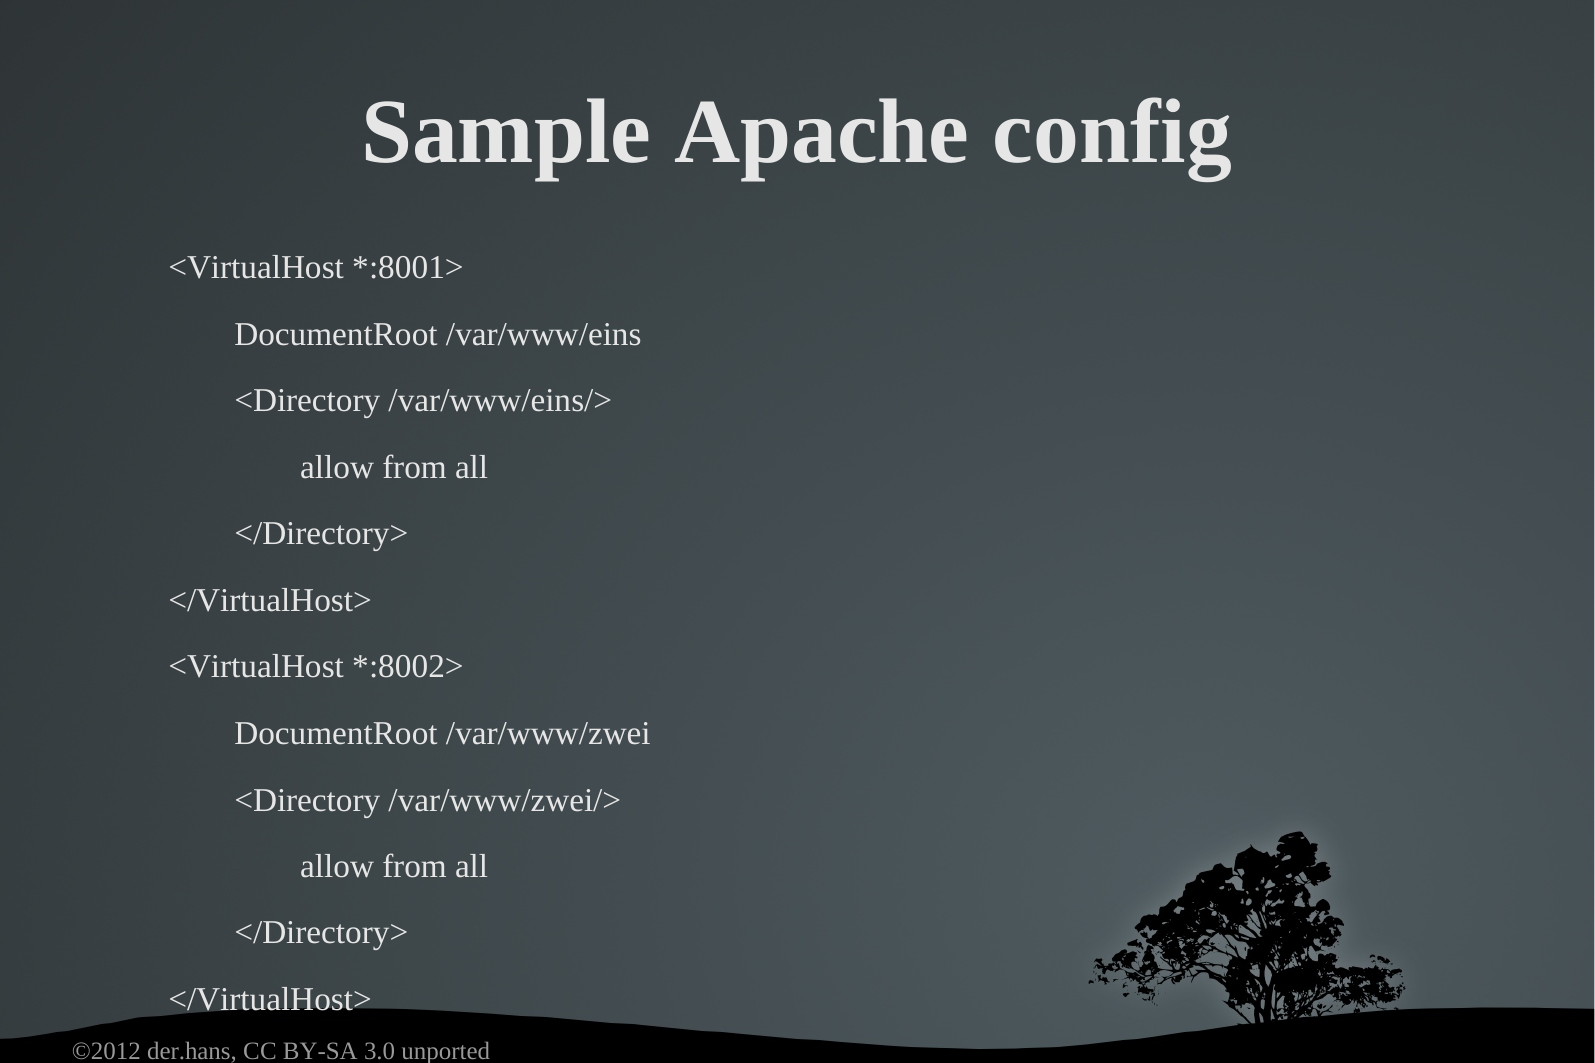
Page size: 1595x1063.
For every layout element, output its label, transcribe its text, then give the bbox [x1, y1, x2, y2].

title Sample Apache config [79, 49, 1515, 213]
picture [0, 0, 1595, 1063]
list <VirtualHost *:8001> DocumentRoot /var/www/eins <Directory /var/www/eins/> allow from all </Directory> </VirtualHost> <VirtualHost *:8002> DocumentRoot /var/www/zwei <Directory /var/www/zwei/> allow from all </Directory> </VirtualHost> [79, 248, 1515, 1057]
